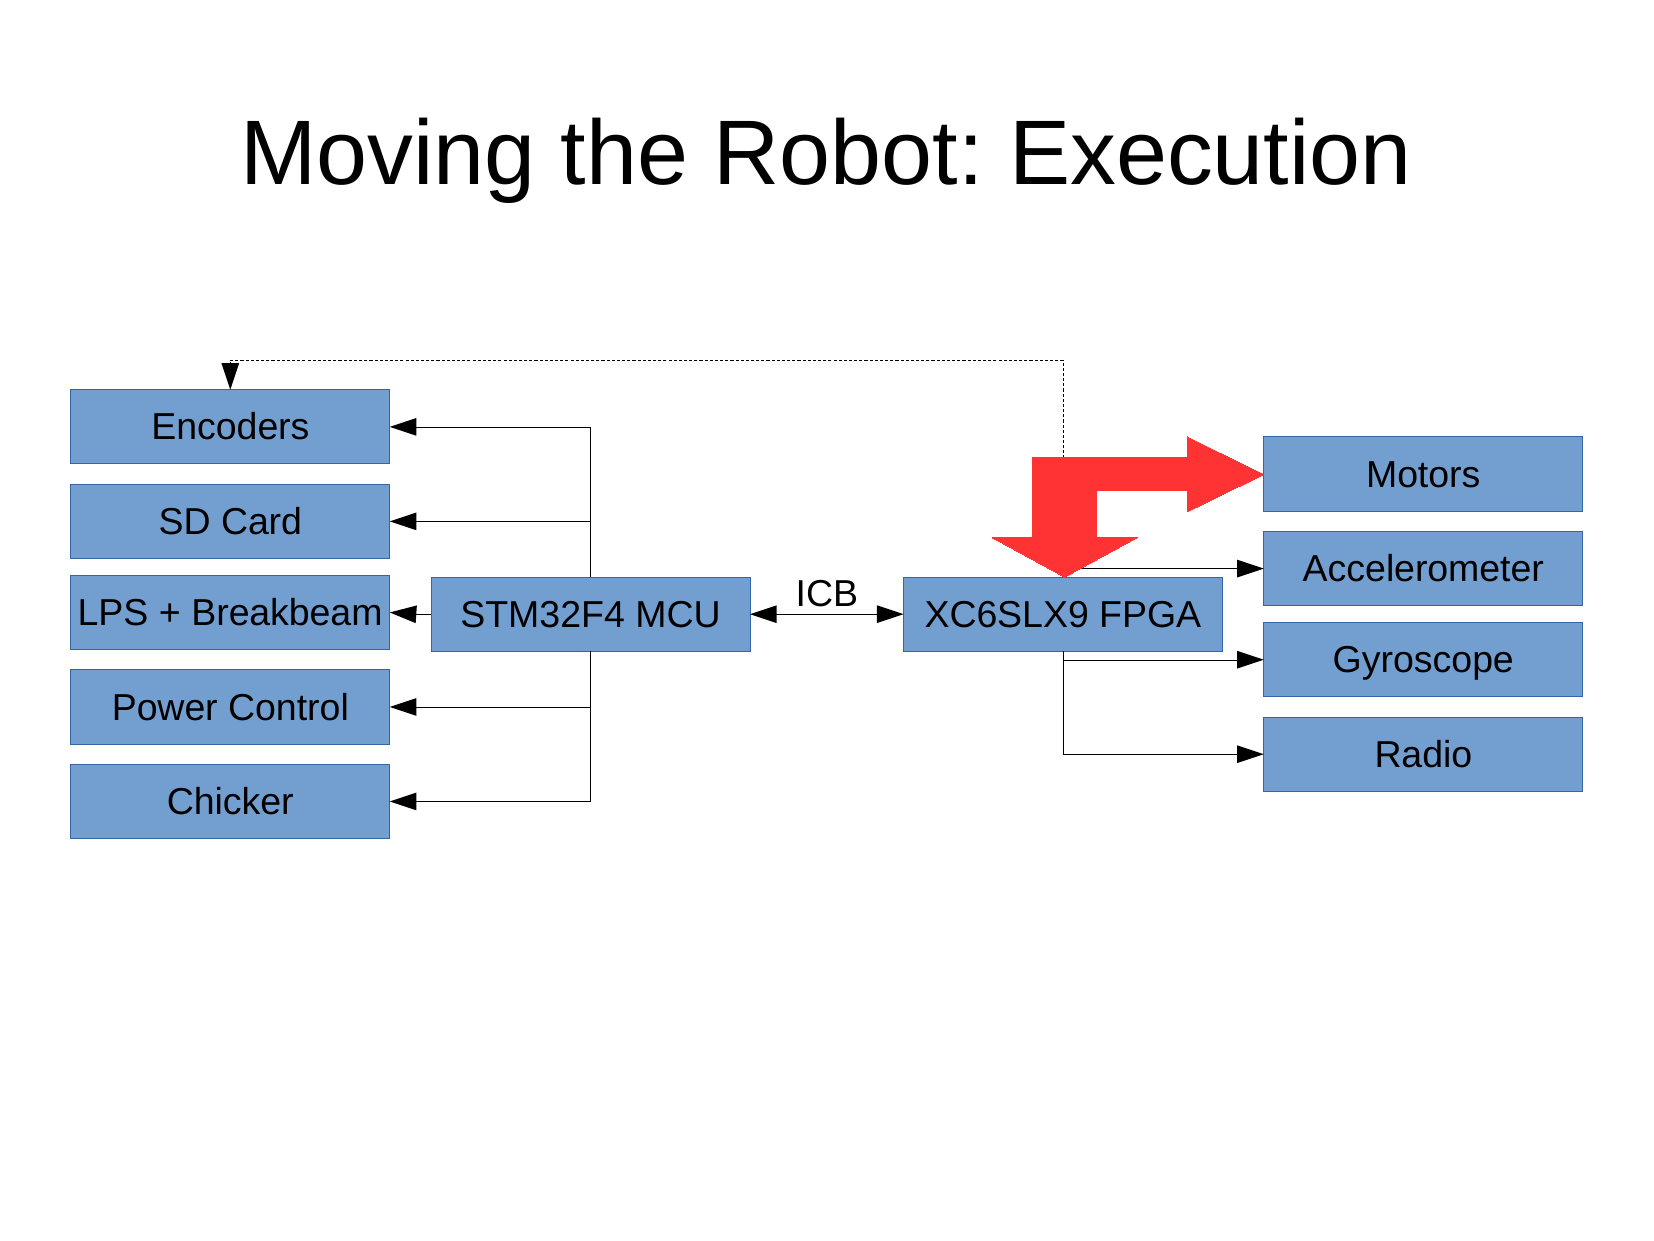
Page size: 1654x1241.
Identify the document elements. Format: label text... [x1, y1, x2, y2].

text_box SD Card [70, 484, 390, 559]
text_box Gyroscope [1263, 622, 1583, 697]
text_box Radio [1263, 717, 1583, 792]
text_box Encoders [70, 389, 390, 464]
text_box Accelerometer [1263, 531, 1583, 606]
text_box XC6SLX9 FPGA [903, 577, 1223, 652]
text_box [992, 436, 1264, 578]
text_box Power Control [70, 669, 390, 745]
text_box LPS + Breakbeam [70, 575, 390, 650]
text_box Motors [1263, 436, 1583, 512]
title Moving the Robot: Execution [82, 49, 1571, 257]
text_box STM32F4 MCU [431, 577, 751, 652]
text_box Chicker [70, 764, 390, 839]
